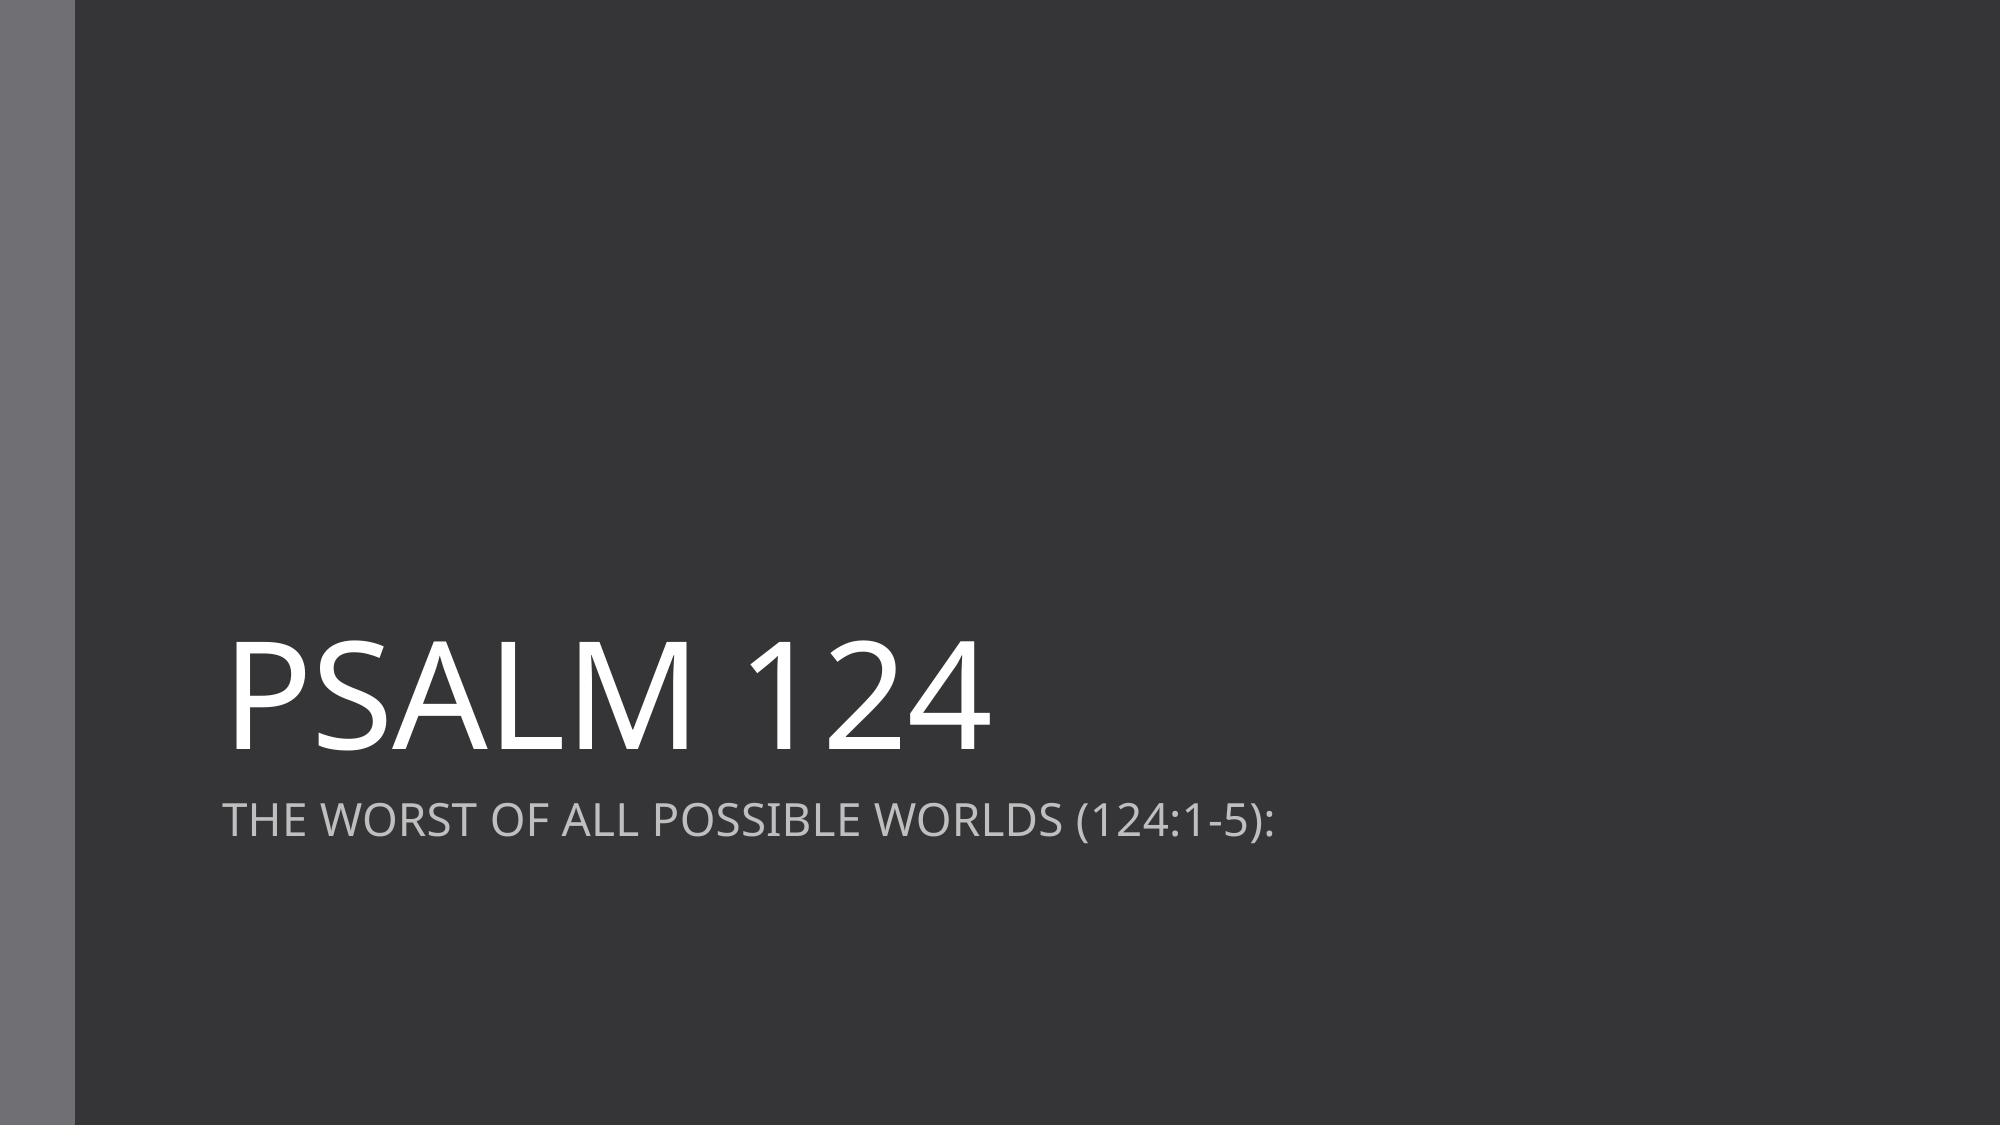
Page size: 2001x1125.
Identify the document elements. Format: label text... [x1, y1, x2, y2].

title PSALM 124 [206, 124, 1752, 787]
subtitle THE WORST OF ALL POSSIBLE WORLDS (124:1-5): [206, 787, 1752, 1066]
